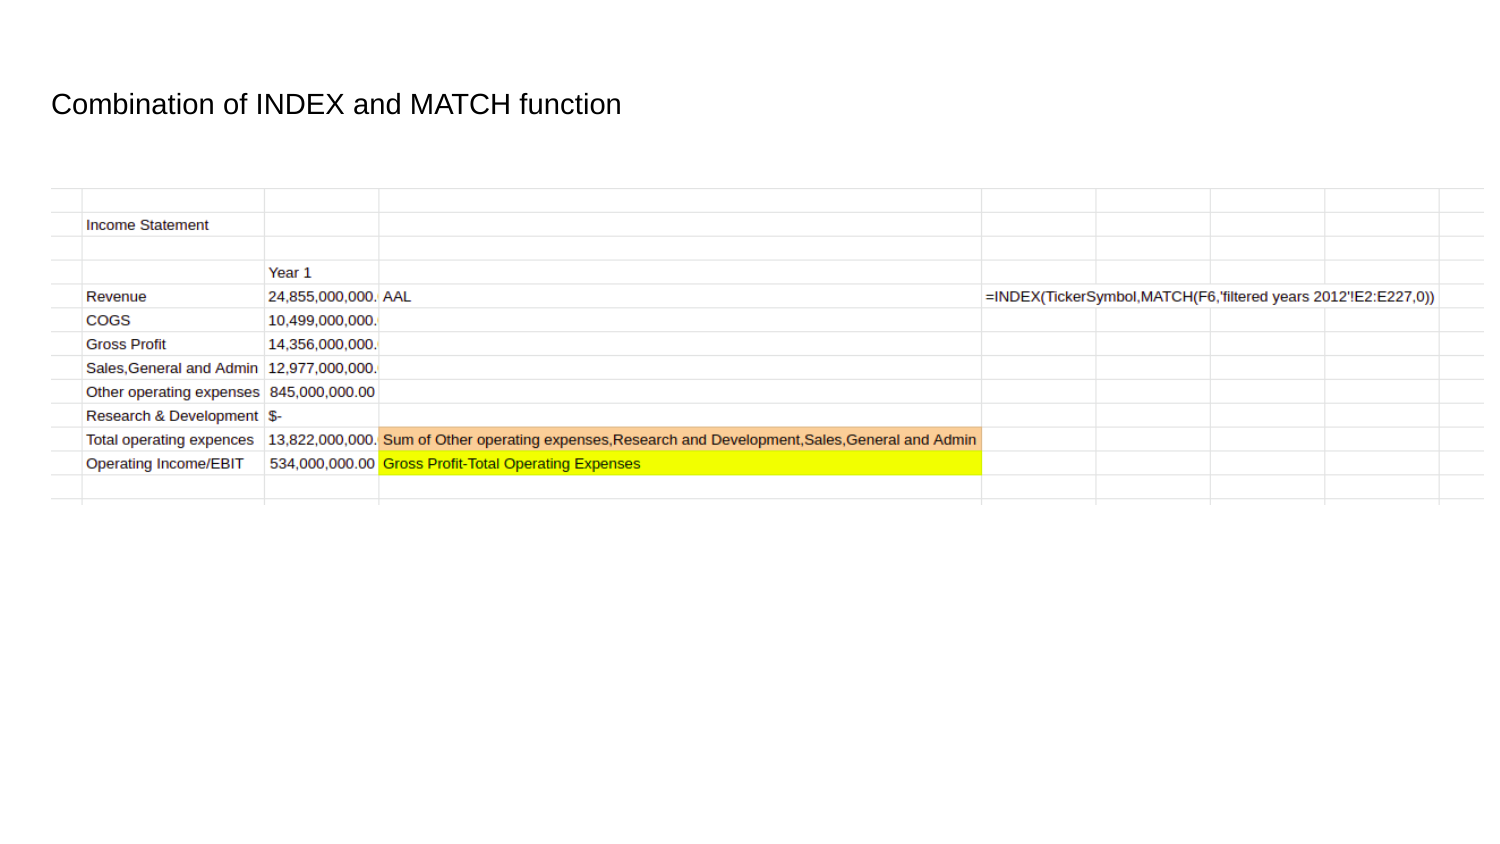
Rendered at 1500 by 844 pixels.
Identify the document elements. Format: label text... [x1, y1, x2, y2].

text_box Combination of INDEX and MATCH function [51, 72, 1449, 167]
picture [51, 188, 1484, 505]
